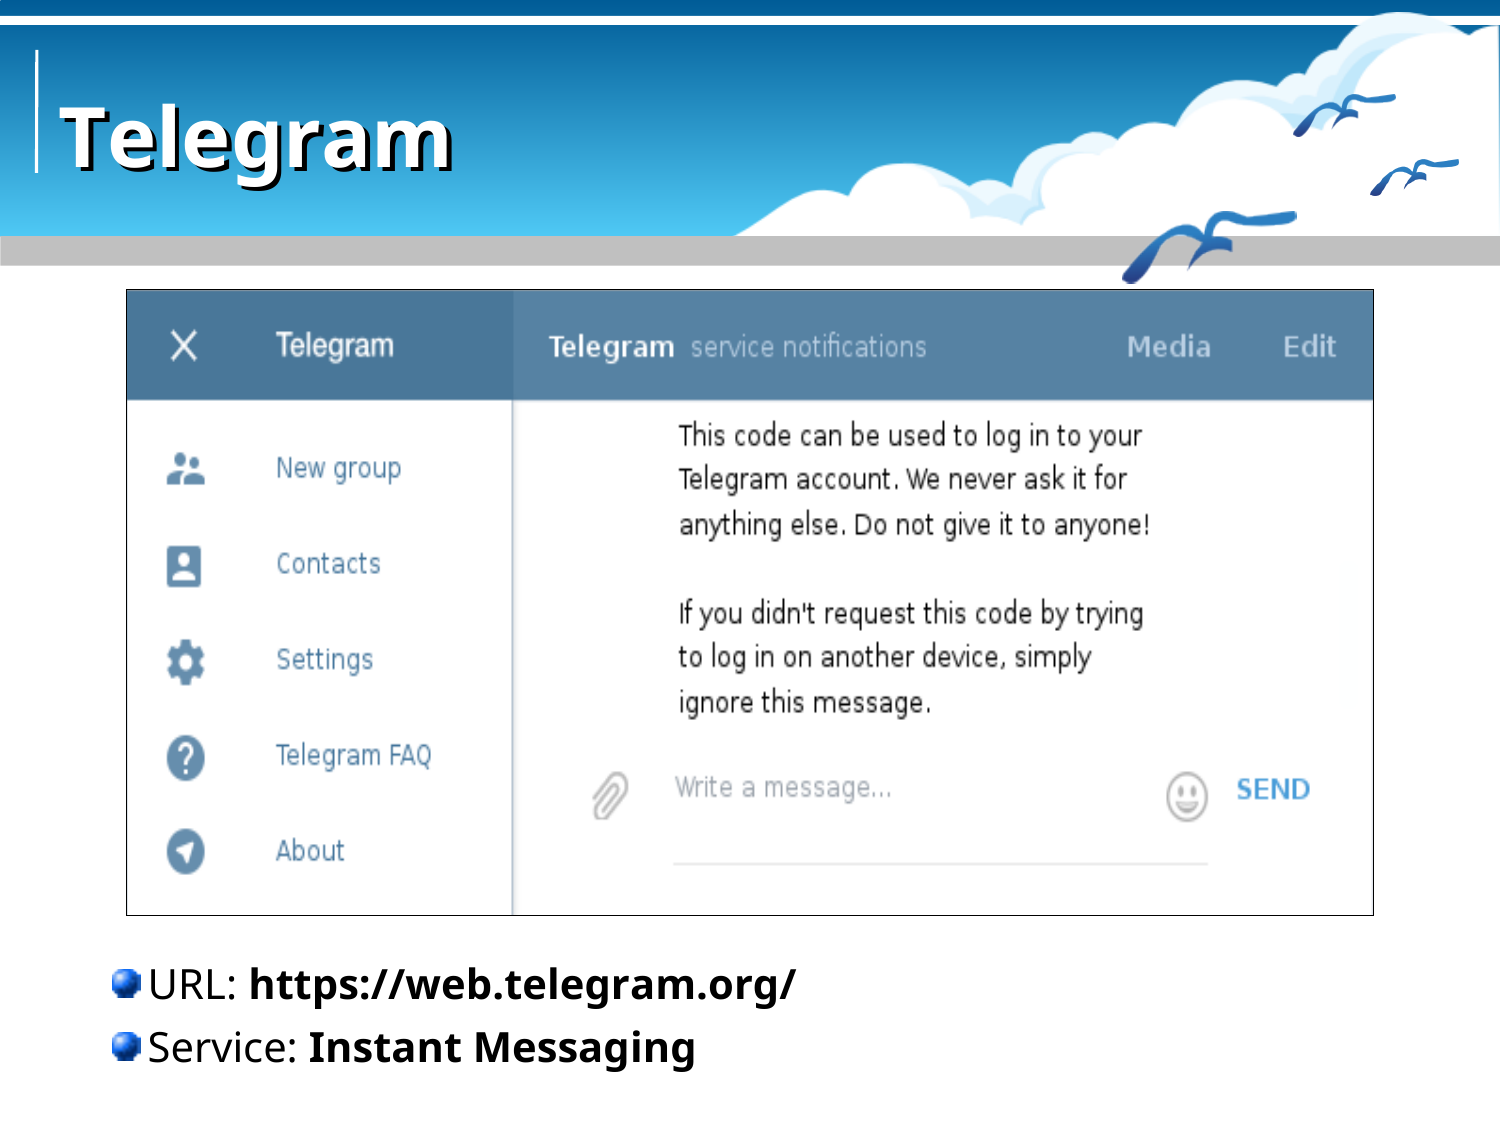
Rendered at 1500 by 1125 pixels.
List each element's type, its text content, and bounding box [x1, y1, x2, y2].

text_box URL: https://web.telegram.org/ Service: Instant Messaging [97, 947, 1422, 1053]
picture [112, 1053, 141, 1061]
picture [126, 289, 1374, 916]
picture [730, 12, 1500, 284]
title Telegram [59, 86, 1465, 186]
